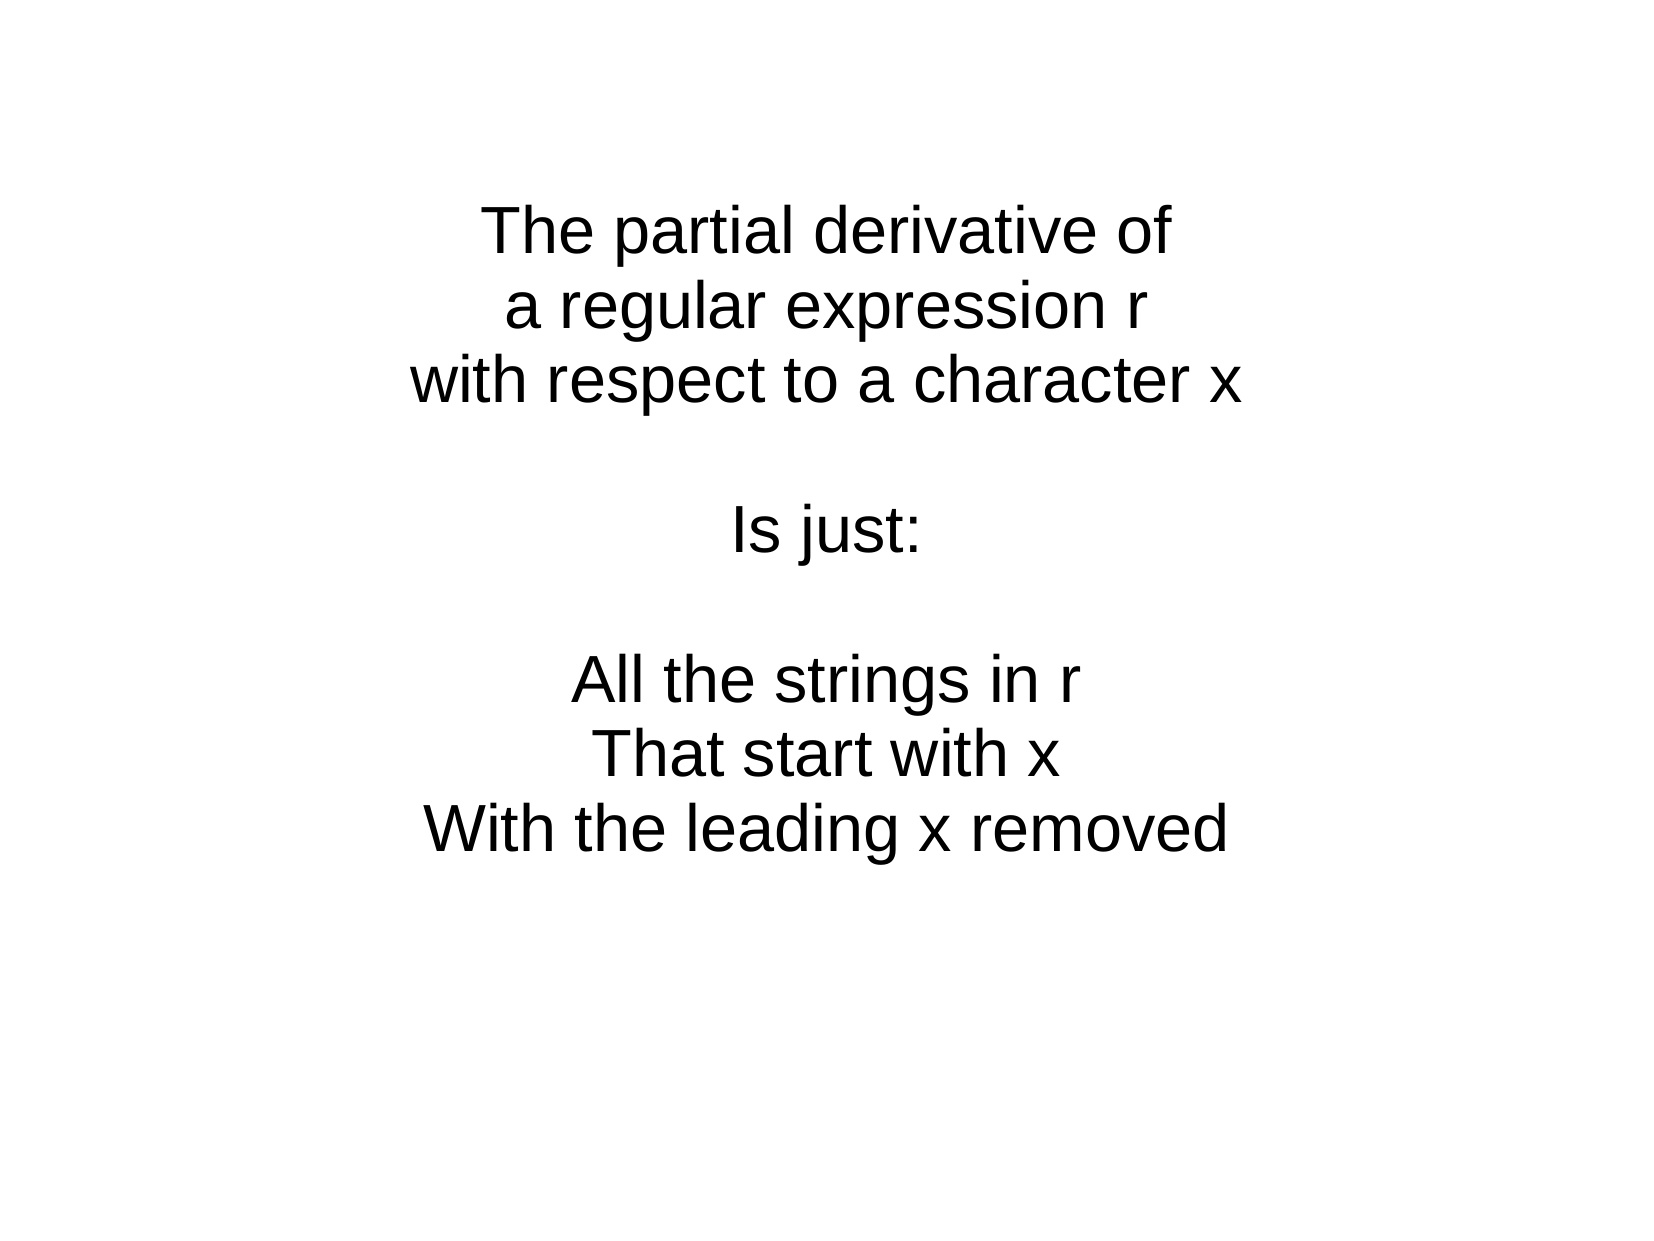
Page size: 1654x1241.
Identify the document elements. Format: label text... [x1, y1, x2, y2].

subtitle The partial derivative of a regular expression r with respect to a character x Is just: All the strings in r That start with x With the leading x removed [82, 49, 1571, 1010]
